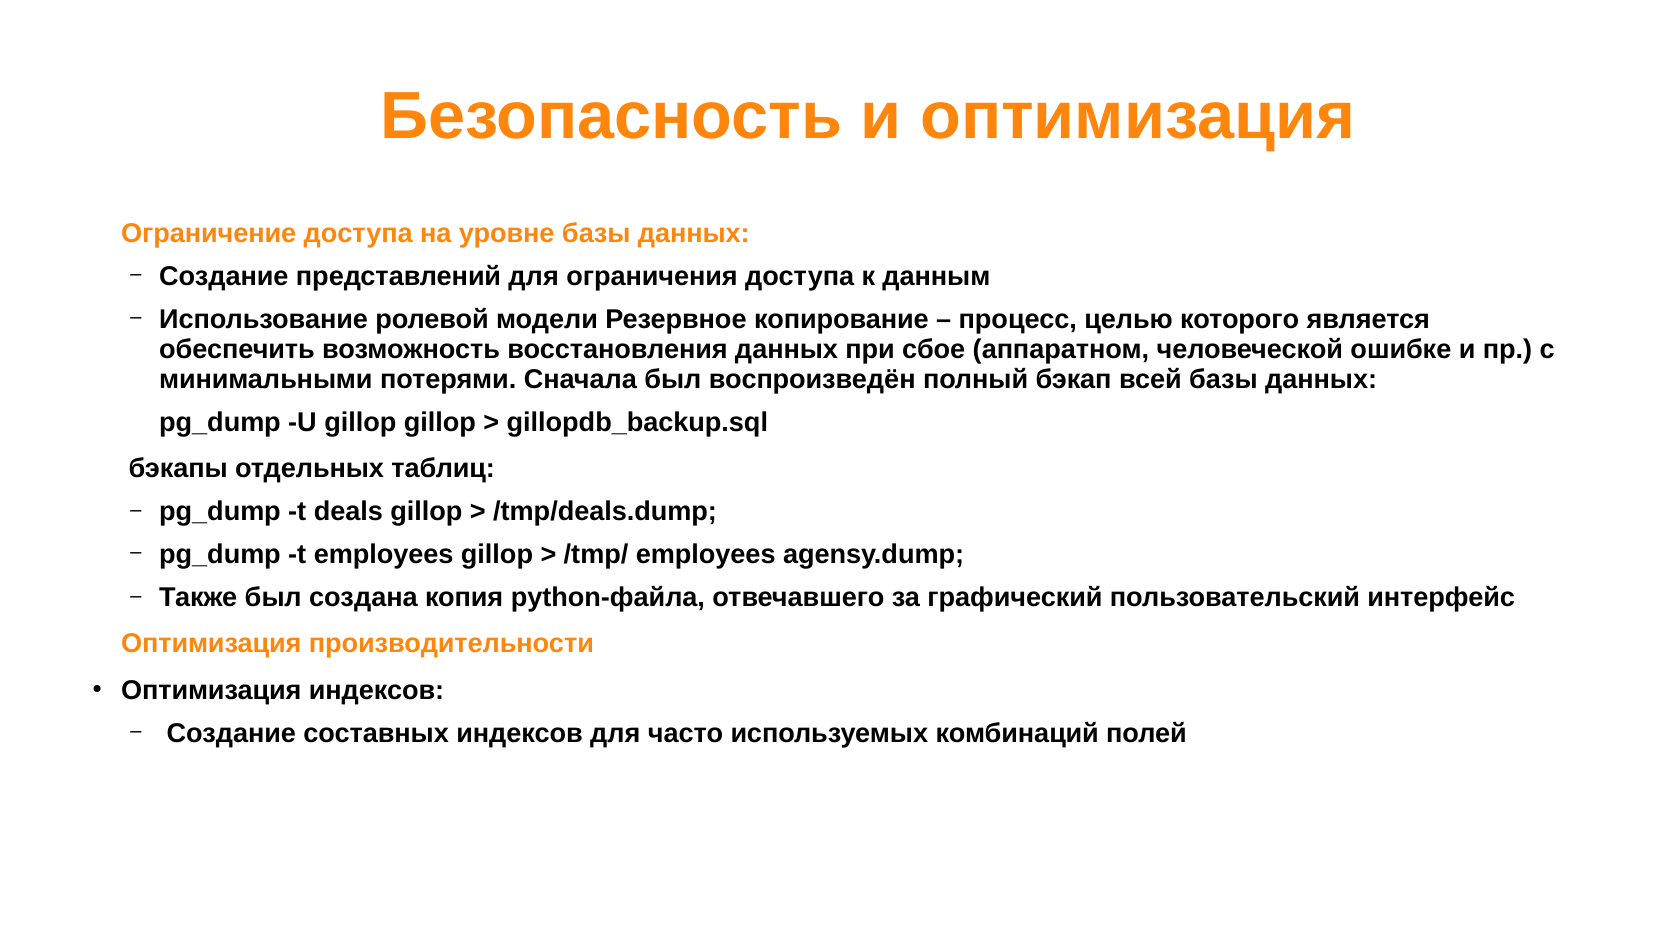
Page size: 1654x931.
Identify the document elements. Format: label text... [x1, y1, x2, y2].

list Ограничение доступа на уровне базы данных: Создание представлений для ограничения доступа к данным Использование ролевой модели Резервное копирование – процесс, целью которого является обеспечить возможность восстановления данных при сбое (аппаратном, человеческой ошибке и пр.) с минимальными потерями. Сначала был воспроизведён полный бэкап всей базы данных: pg_dump -U gillop gillop > gillopdb_backup.sql бэкапы отдельных таблиц: pg_dump -t deals gillop > /tmp/deals.dump; pg_dump -t employees gillop > /tmp/ employees agensy.dump; Также был создана копия python-файла, отвечавшего за графический пользовательский интерфейс Оптимизация производительности Оптимизация индексов: Создание составных индексов для часто используемых комбинаций полей [82, 217, 1571, 758]
title Безопасность и оптимизация [289, 12, 1447, 217]
